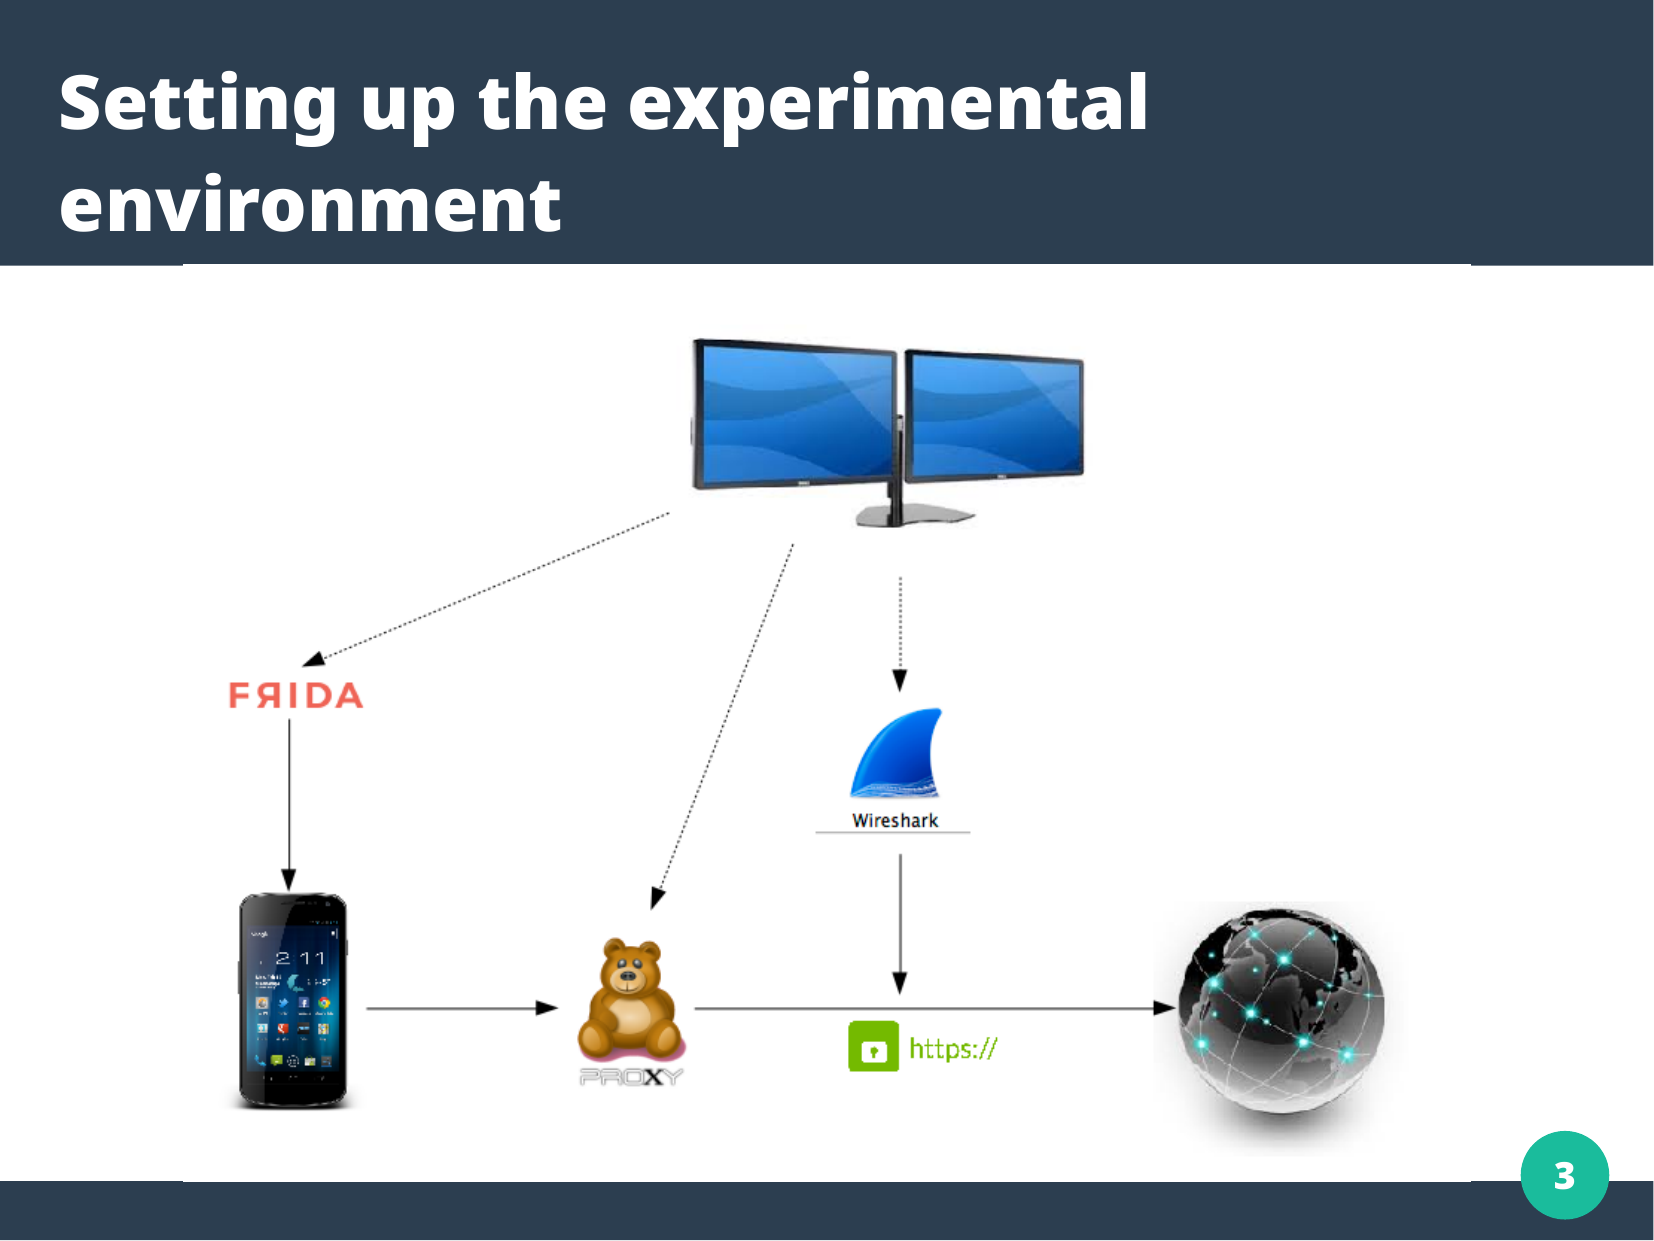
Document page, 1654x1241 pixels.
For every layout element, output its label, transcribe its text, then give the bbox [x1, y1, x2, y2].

picture [183, 264, 1471, 1182]
title Setting up the experimental environment [59, 49, 1595, 207]
